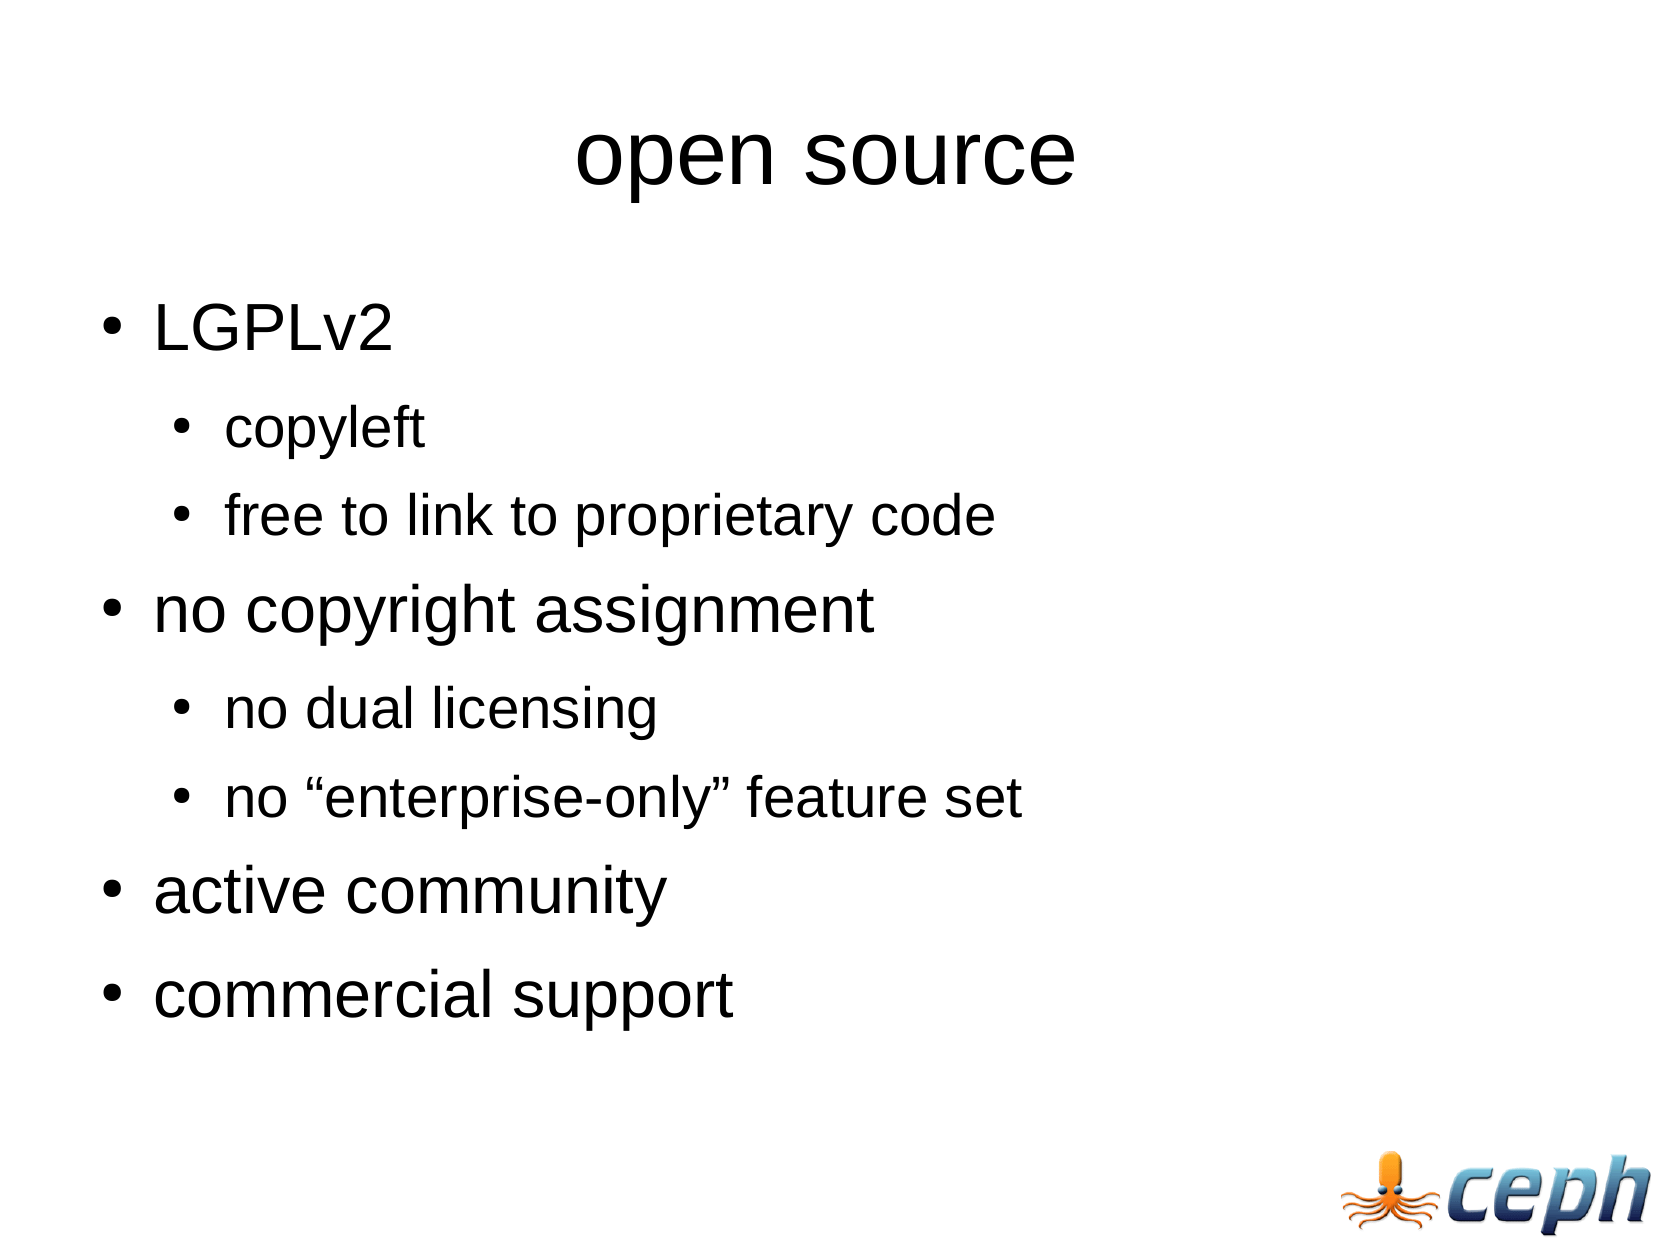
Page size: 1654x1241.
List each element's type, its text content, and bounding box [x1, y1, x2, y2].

title open source [82, 49, 1571, 257]
picture [1335, 1151, 1651, 1239]
list LGPLv2 copyleft free to link to proprietary code no copyright assignment no dual licensing no “enterprise-only” feature set active community commercial support [82, 290, 1571, 1109]
